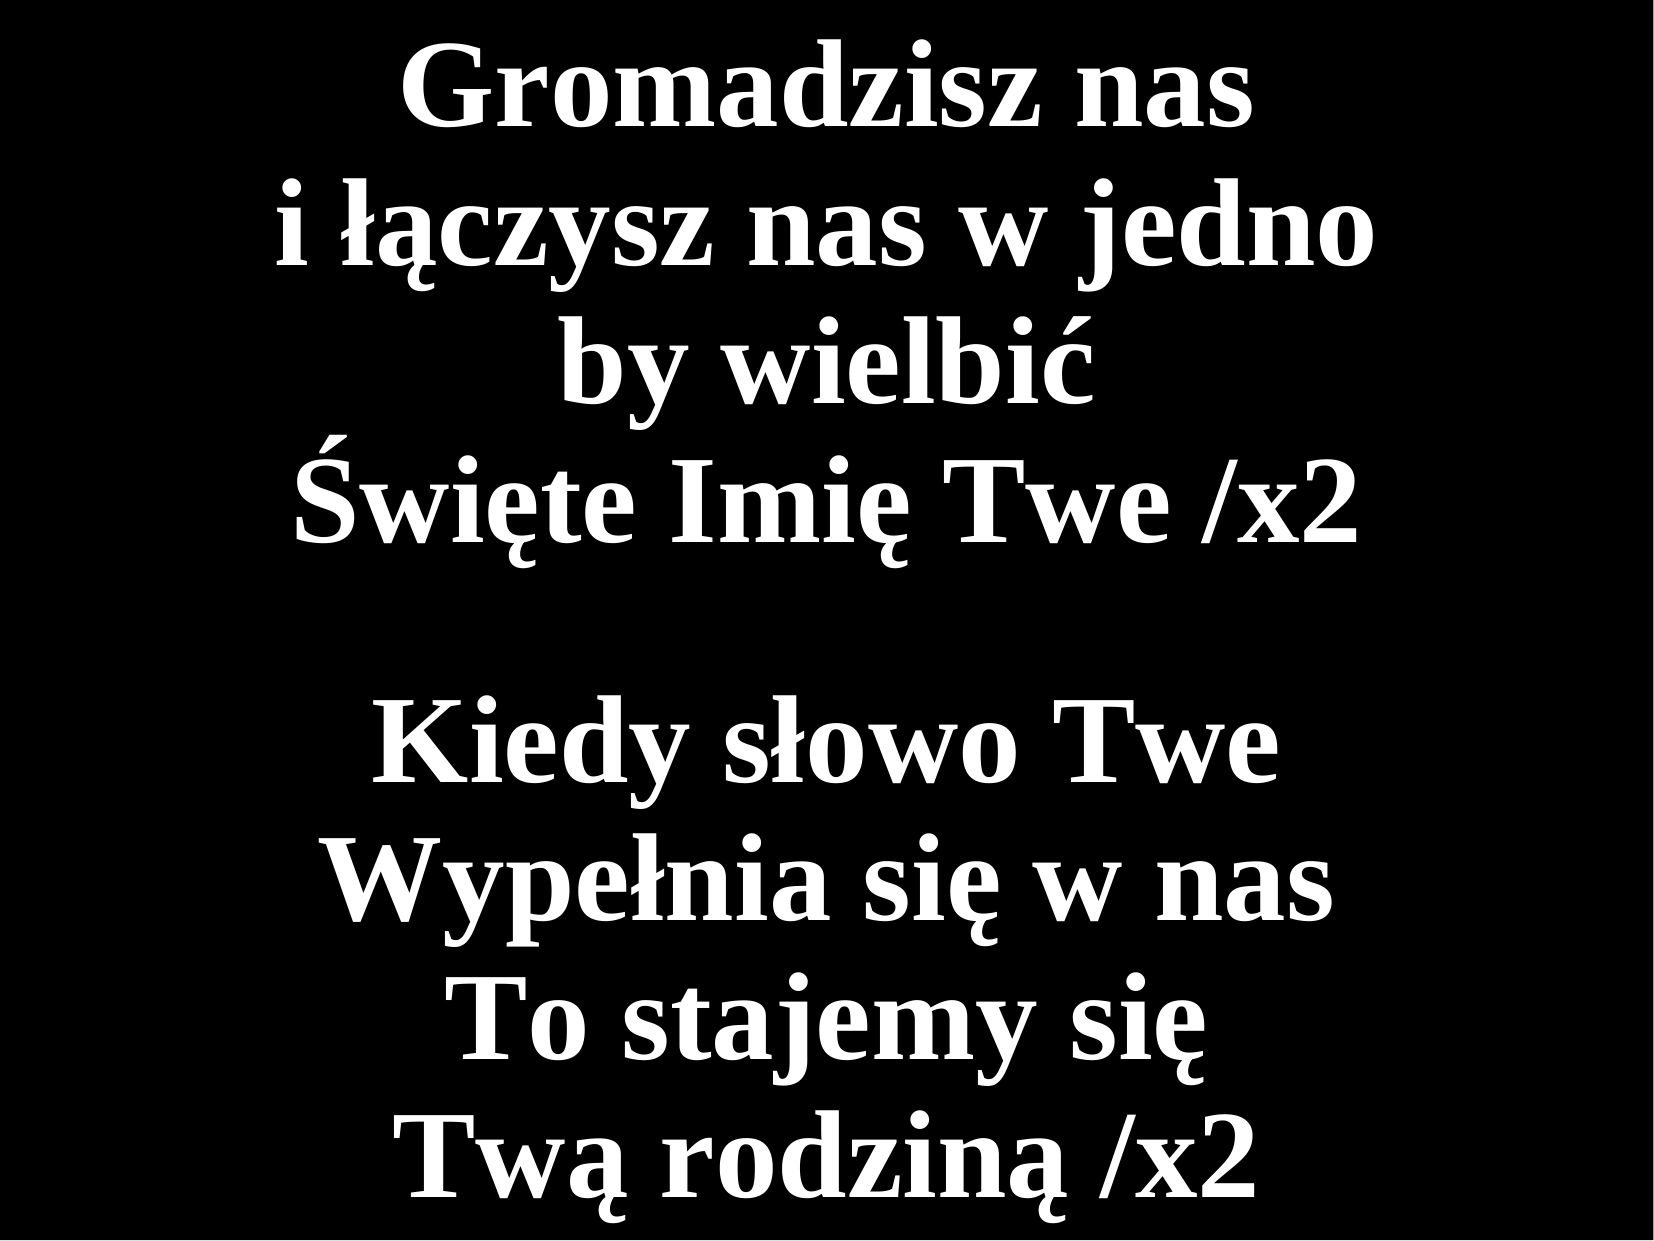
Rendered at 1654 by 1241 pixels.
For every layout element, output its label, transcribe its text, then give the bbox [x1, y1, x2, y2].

title Gromadzisz nas i łączysz nas w jedno by wielbić Święte Imię Twe /x2 ppp Kiedy słowo Twe Wypełnia się w nas To stajemy się Twą rodziną /x2 [0, 0, 1654, 1241]
